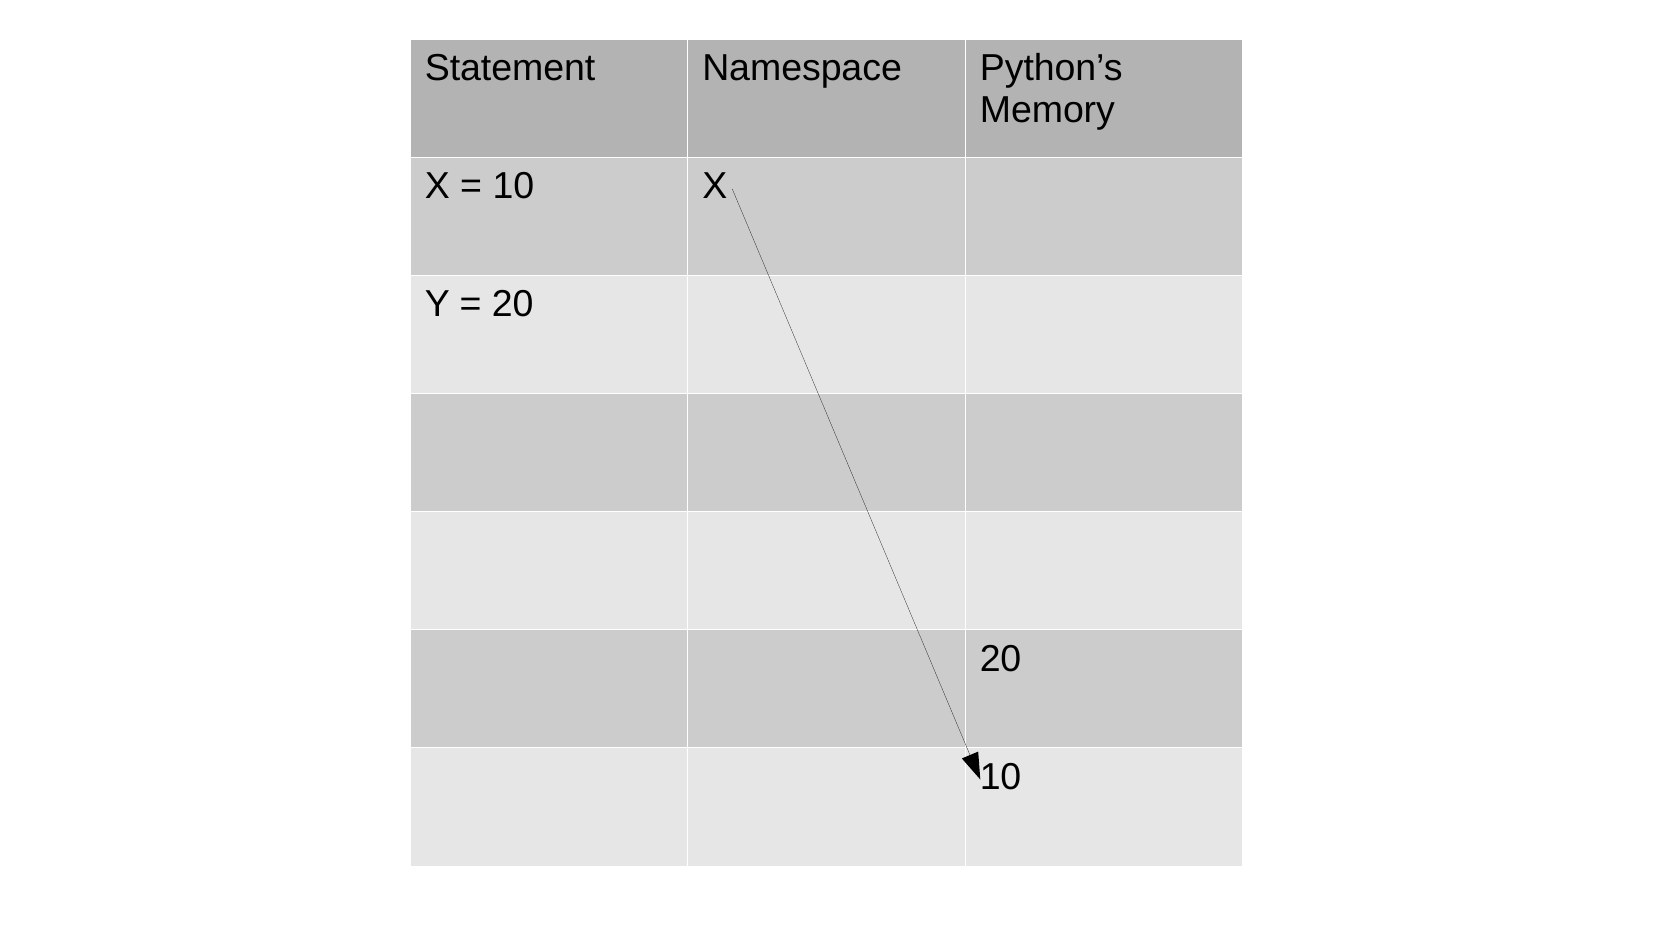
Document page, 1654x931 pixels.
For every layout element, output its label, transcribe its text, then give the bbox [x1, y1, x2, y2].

table_cell [688, 276, 817, 393]
table_cell X [688, 158, 965, 275]
table_cell [411, 394, 687, 511]
table_cell [411, 630, 687, 747]
table_cell [966, 158, 1242, 275]
table_cell 10 [966, 748, 1242, 866]
table_cell [869, 512, 965, 629]
table_cell [411, 512, 687, 629]
table_cell [688, 512, 916, 629]
table_cell [966, 512, 1242, 629]
table_header Python’s Memory [966, 40, 1242, 157]
table_cell [411, 748, 687, 866]
table_cell 20 [966, 630, 1242, 747]
table_cell [688, 394, 866, 511]
table_cell [770, 276, 965, 393]
table_cell X = 10 [411, 158, 687, 275]
table_header Statement [411, 40, 687, 157]
table_cell [919, 630, 965, 740]
table_cell [966, 276, 1242, 393]
table_header Namespace [688, 40, 965, 157]
table_cell [688, 630, 965, 747]
table_cell [966, 394, 1242, 511]
table_cell [688, 748, 965, 866]
table_cell Y = 20 [411, 276, 687, 393]
table_cell [819, 394, 965, 511]
